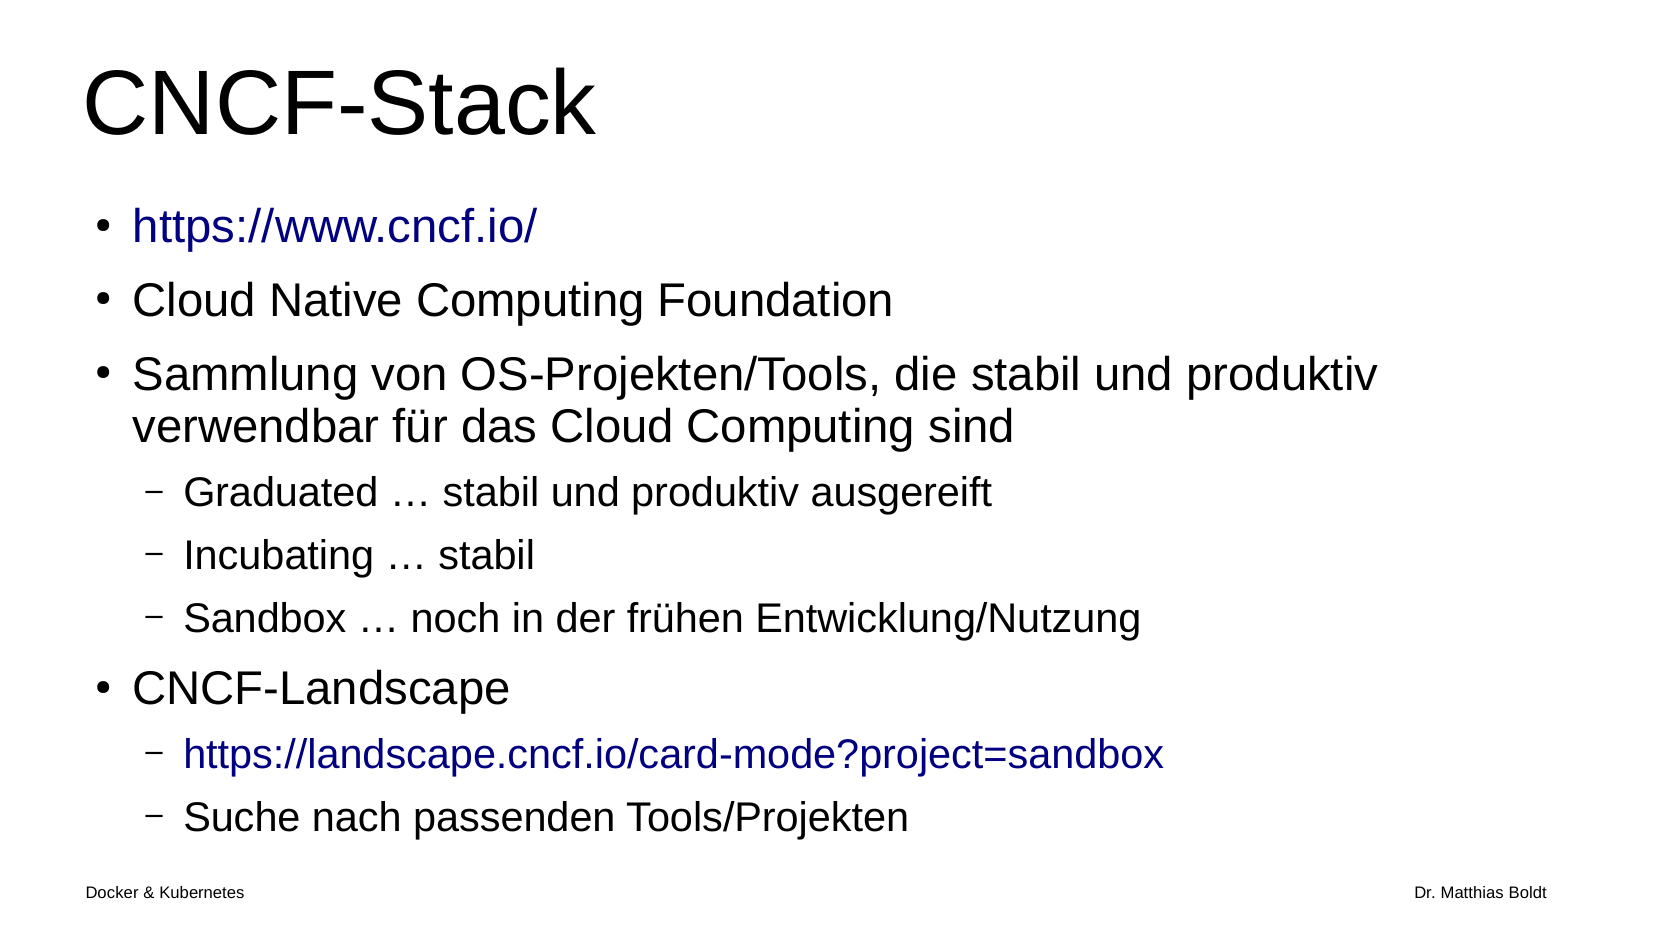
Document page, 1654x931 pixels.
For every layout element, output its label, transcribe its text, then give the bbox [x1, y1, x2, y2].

title CNCF-Stack [82, 0, 1619, 206]
list https://www.cncf.io/ Cloud Native Computing Foundation Sammlung von OS-Projekten/Tools, die stabil und produktiv verwendbar für das Cloud Computing sind Graduated … stabil und produktiv ausgereift Incubating … stabil Sandbox … noch in der frühen Entwicklung/Nutzung CNCF-Landscape https://landscape.cncf.io/card-mode?project=sandbox Suche nach passenden Tools/Projekten [82, 199, 1571, 845]
text_box Docker & Kubernetes Dr. Matthias Boldt [70, 875, 1563, 910]
